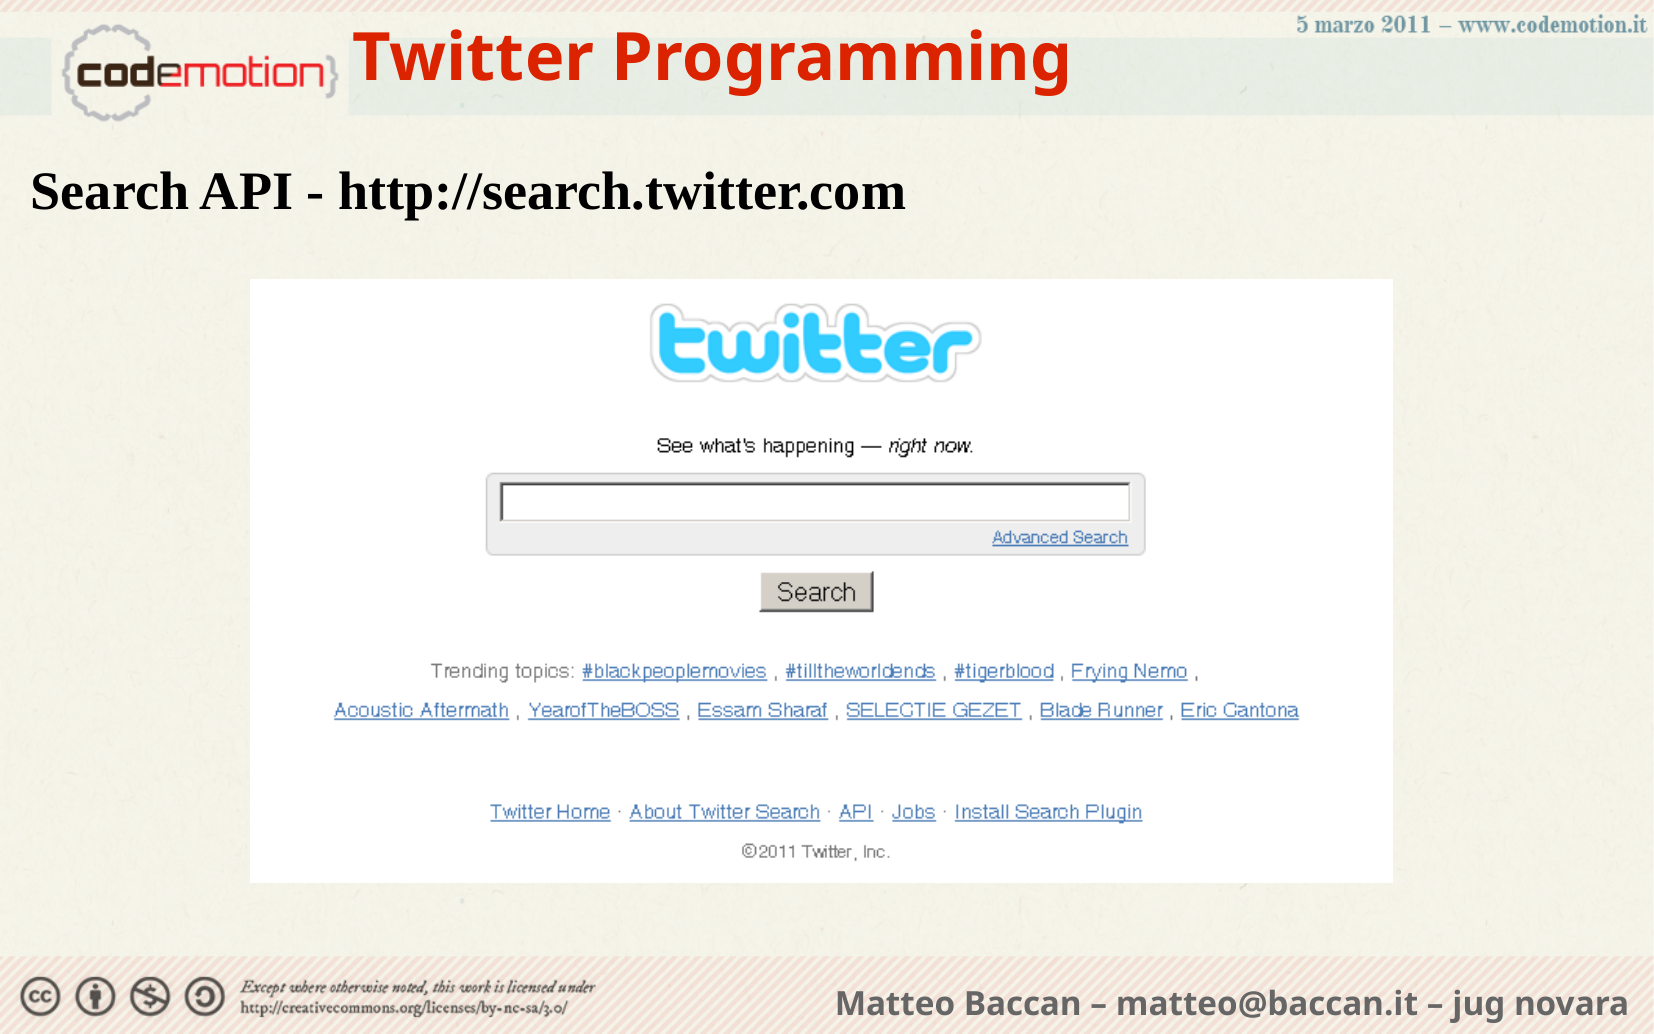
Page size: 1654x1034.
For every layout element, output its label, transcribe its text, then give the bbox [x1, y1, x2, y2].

title Twitter Programming [352, 5, 1609, 103]
text_box Search API - http://search.twitter.com [16, 154, 1609, 784]
picture [0, 0, 1654, 1034]
